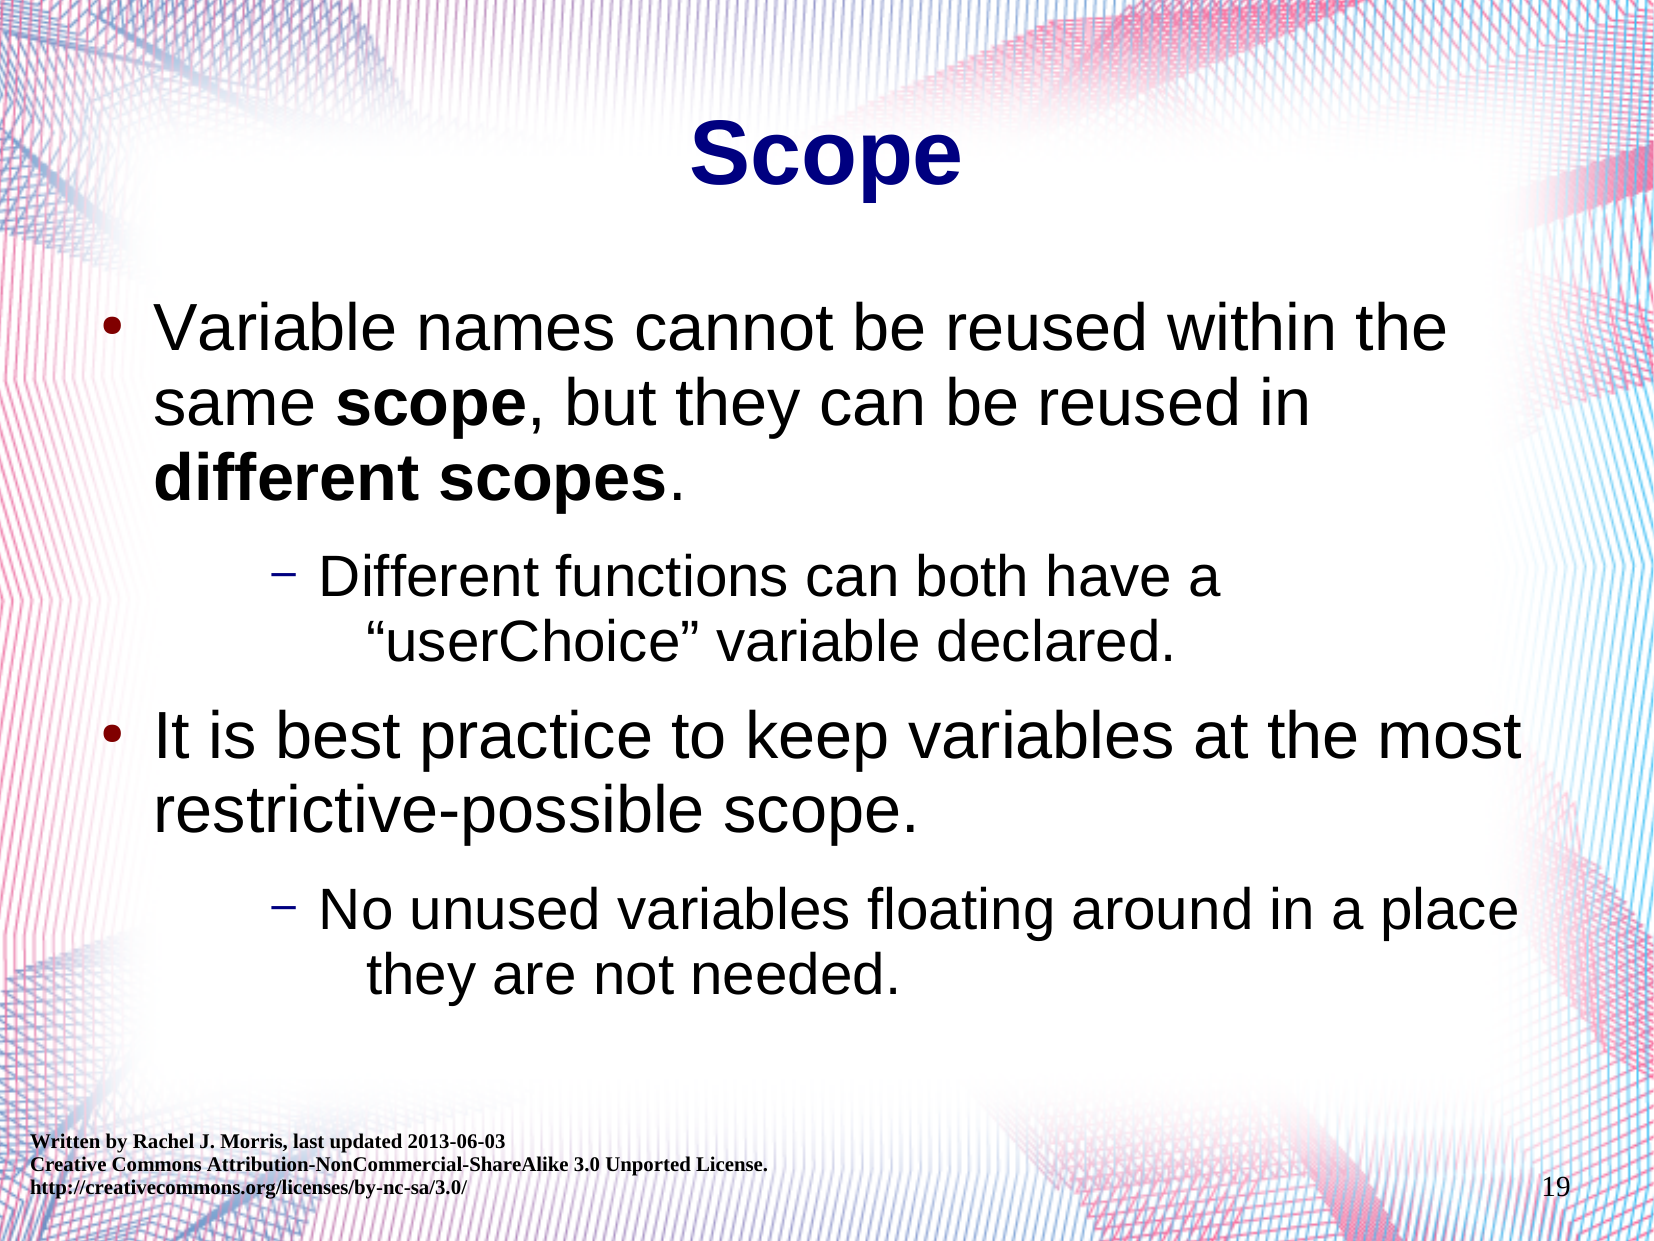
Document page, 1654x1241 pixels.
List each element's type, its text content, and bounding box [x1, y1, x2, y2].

picture [0, 0, 1654, 1241]
list Variable names cannot be reused within the same scope, but they can be reused in different scopes. Different functions can both have a “userChoice” variable declared. It is best practice to keep variables at the most restrictive-possible scope. No unused variables floating around in a place they are not needed. [82, 290, 1571, 1010]
title Scope [82, 49, 1571, 257]
